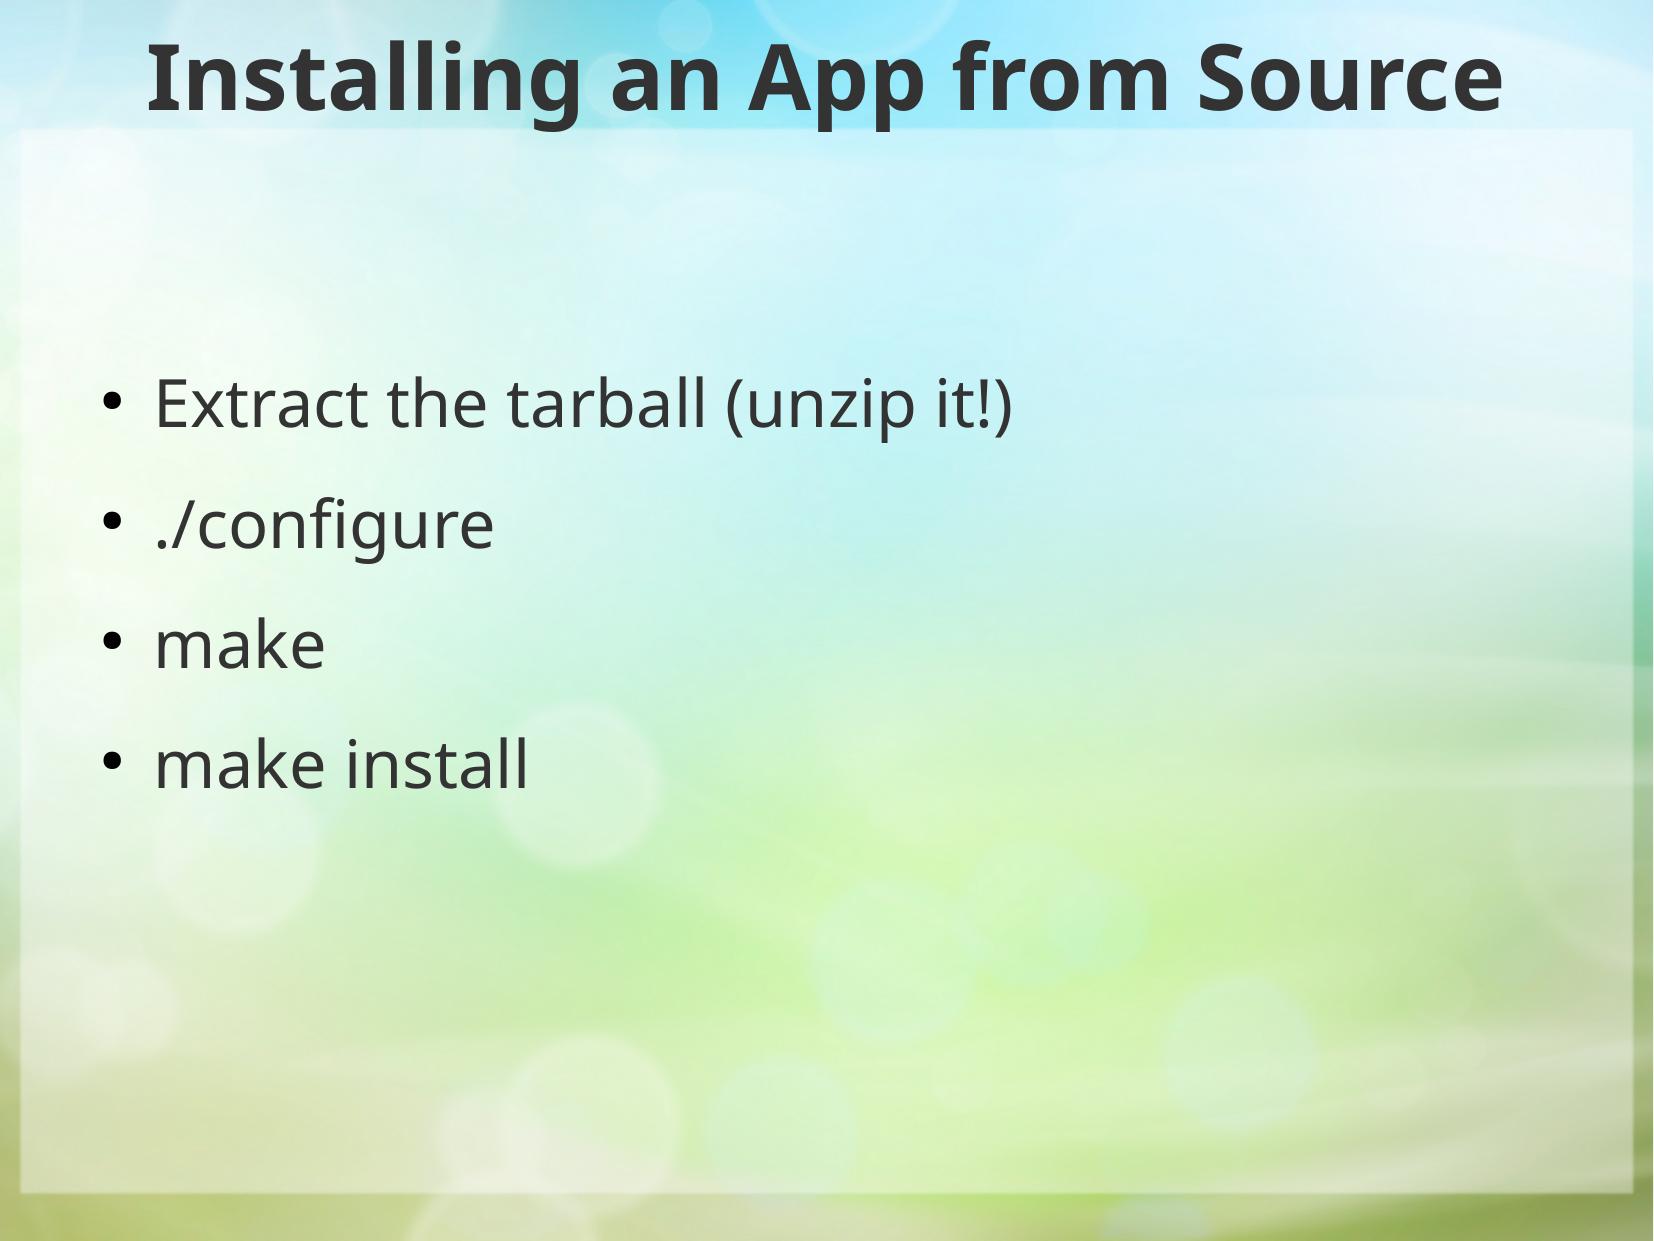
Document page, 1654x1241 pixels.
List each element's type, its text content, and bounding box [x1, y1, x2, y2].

picture [0, 0, 1654, 1241]
title Installing an App from Source [82, 0, 1571, 151]
list Extract the tarball (unzip it!) ./configure make make install [82, 222, 1571, 943]
